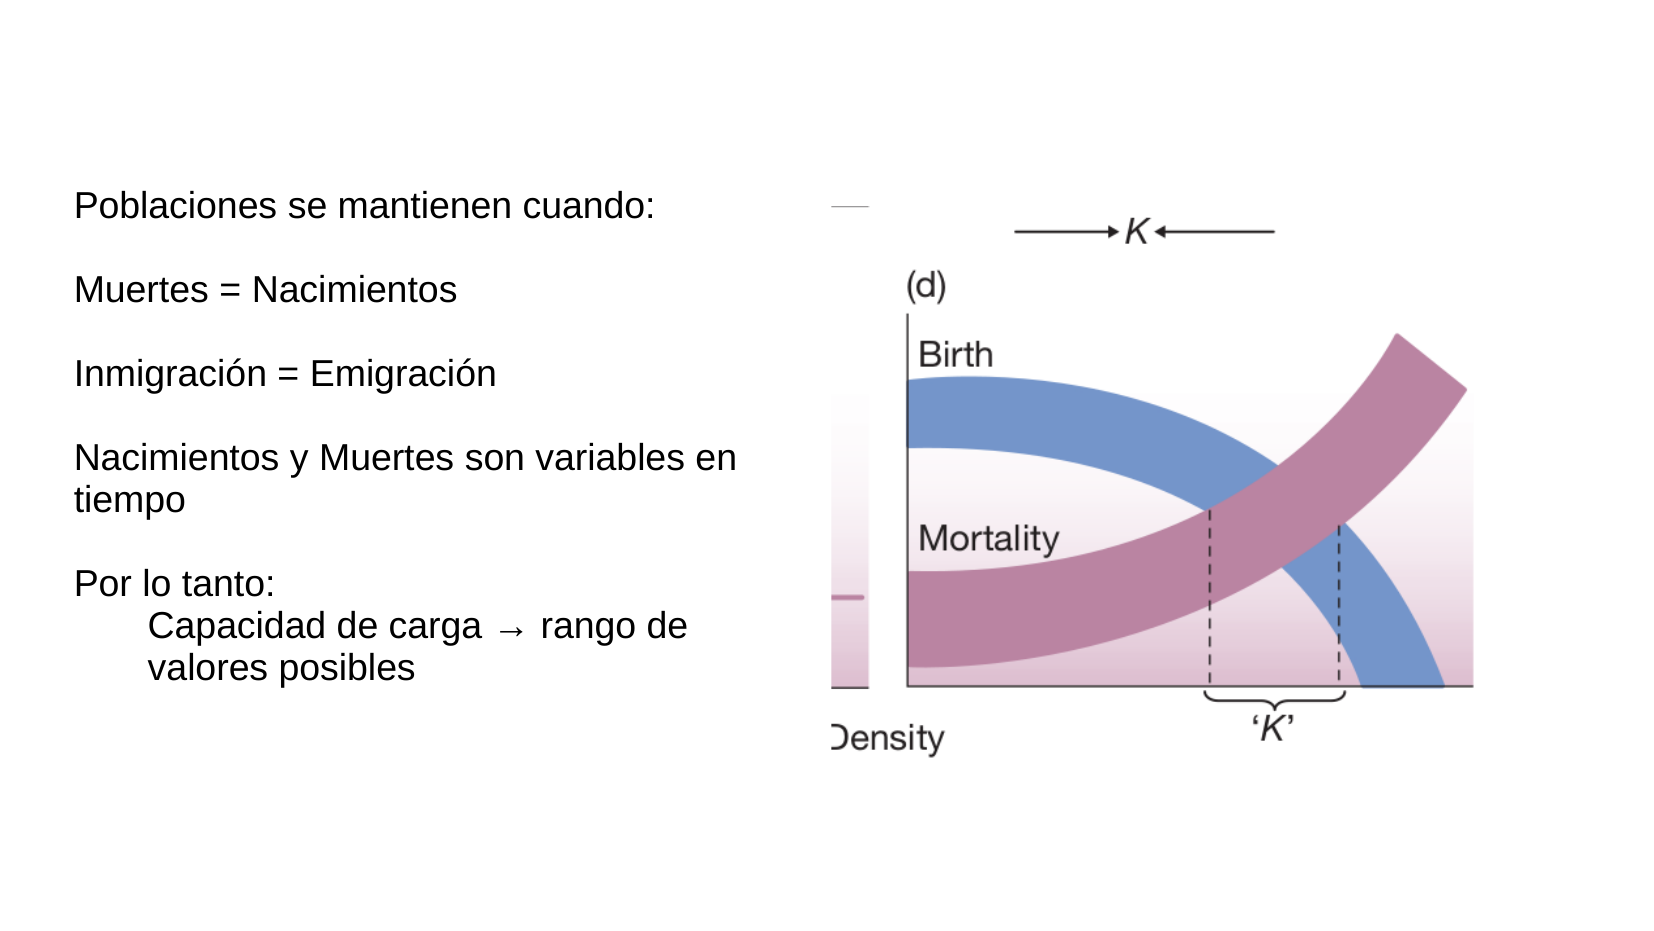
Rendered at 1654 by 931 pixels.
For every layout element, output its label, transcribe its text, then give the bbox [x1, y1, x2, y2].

picture [831, 206, 1565, 768]
text_box Poblaciones se mantienen cuando: Muertes = Nacimientos Inmigración = Emigración Nacimientos y Muertes son variables en tiempo Por lo tanto: Capacidad de carga → rango de valores posibles [59, 177, 798, 696]
